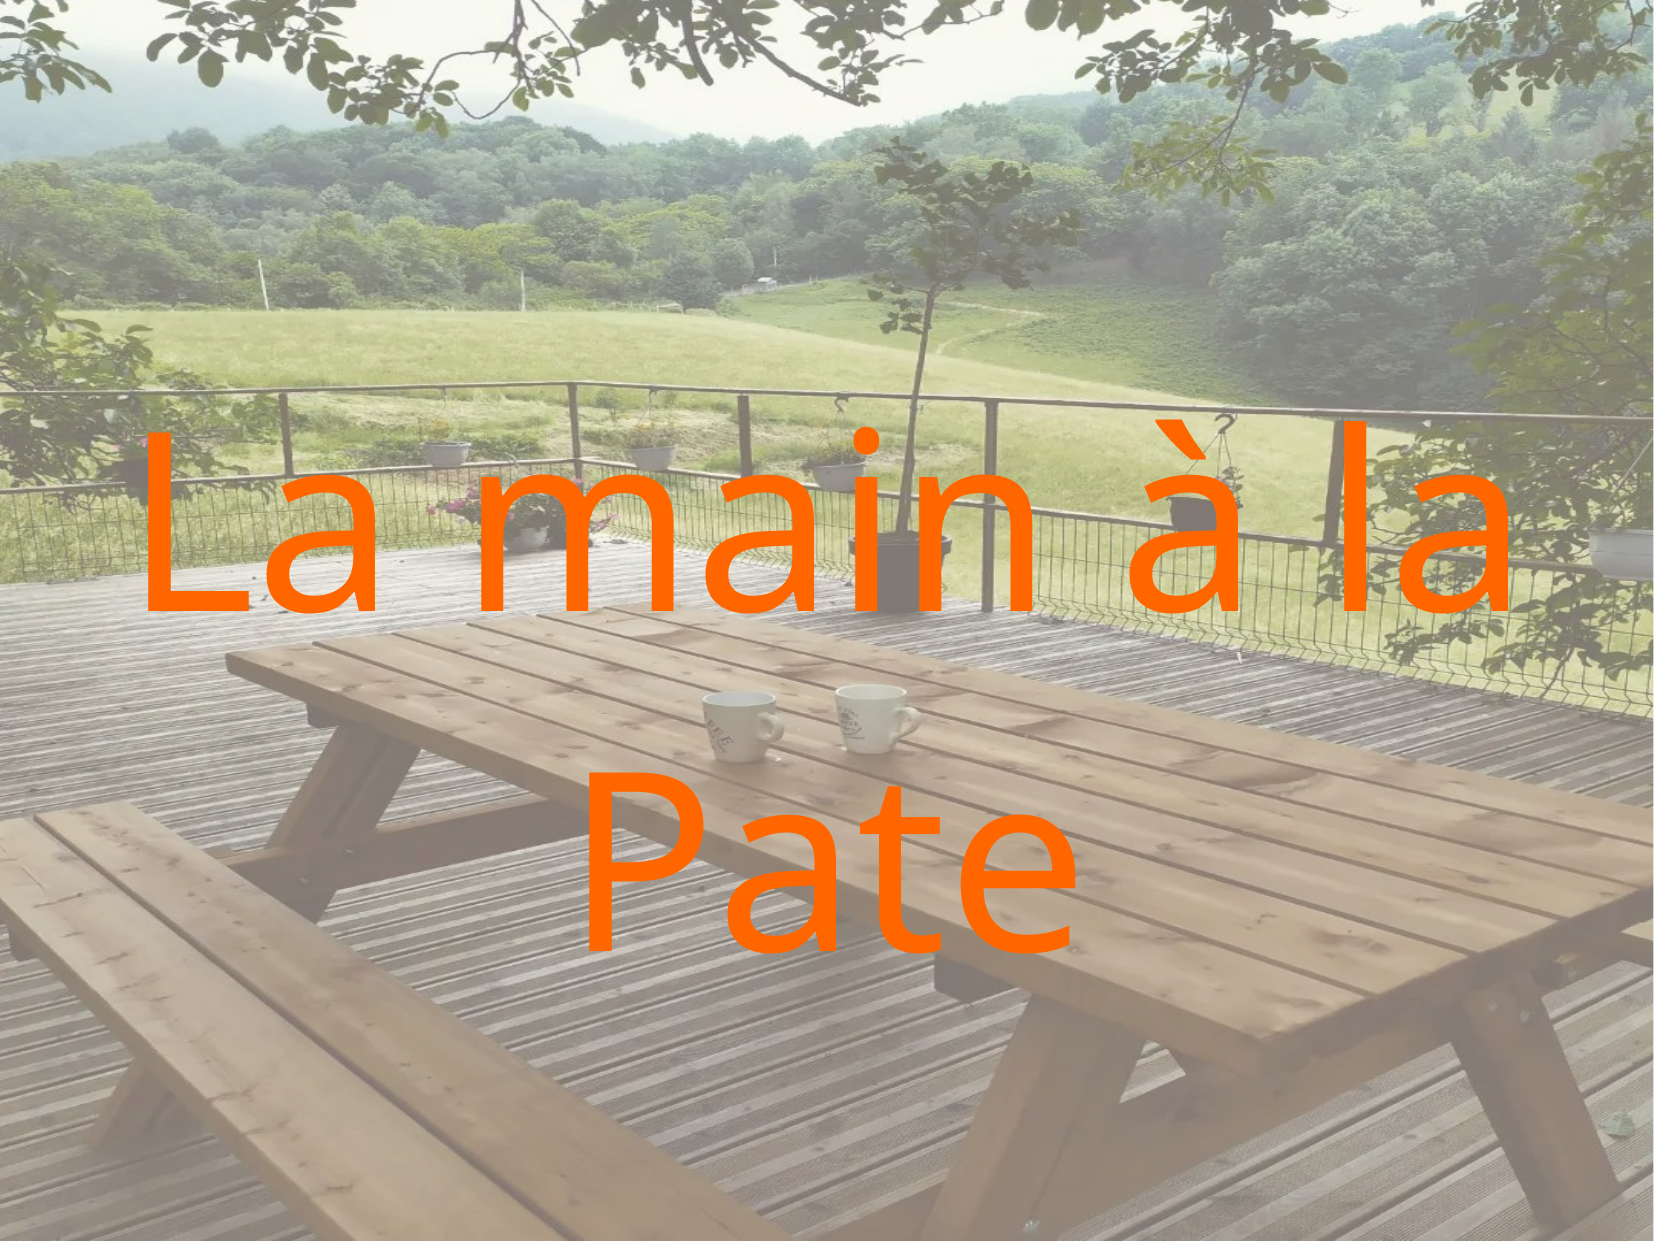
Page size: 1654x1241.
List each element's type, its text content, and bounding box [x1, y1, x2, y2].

picture [0, 0, 1654, 1241]
title La main à la Pate [82, 483, 1571, 886]
